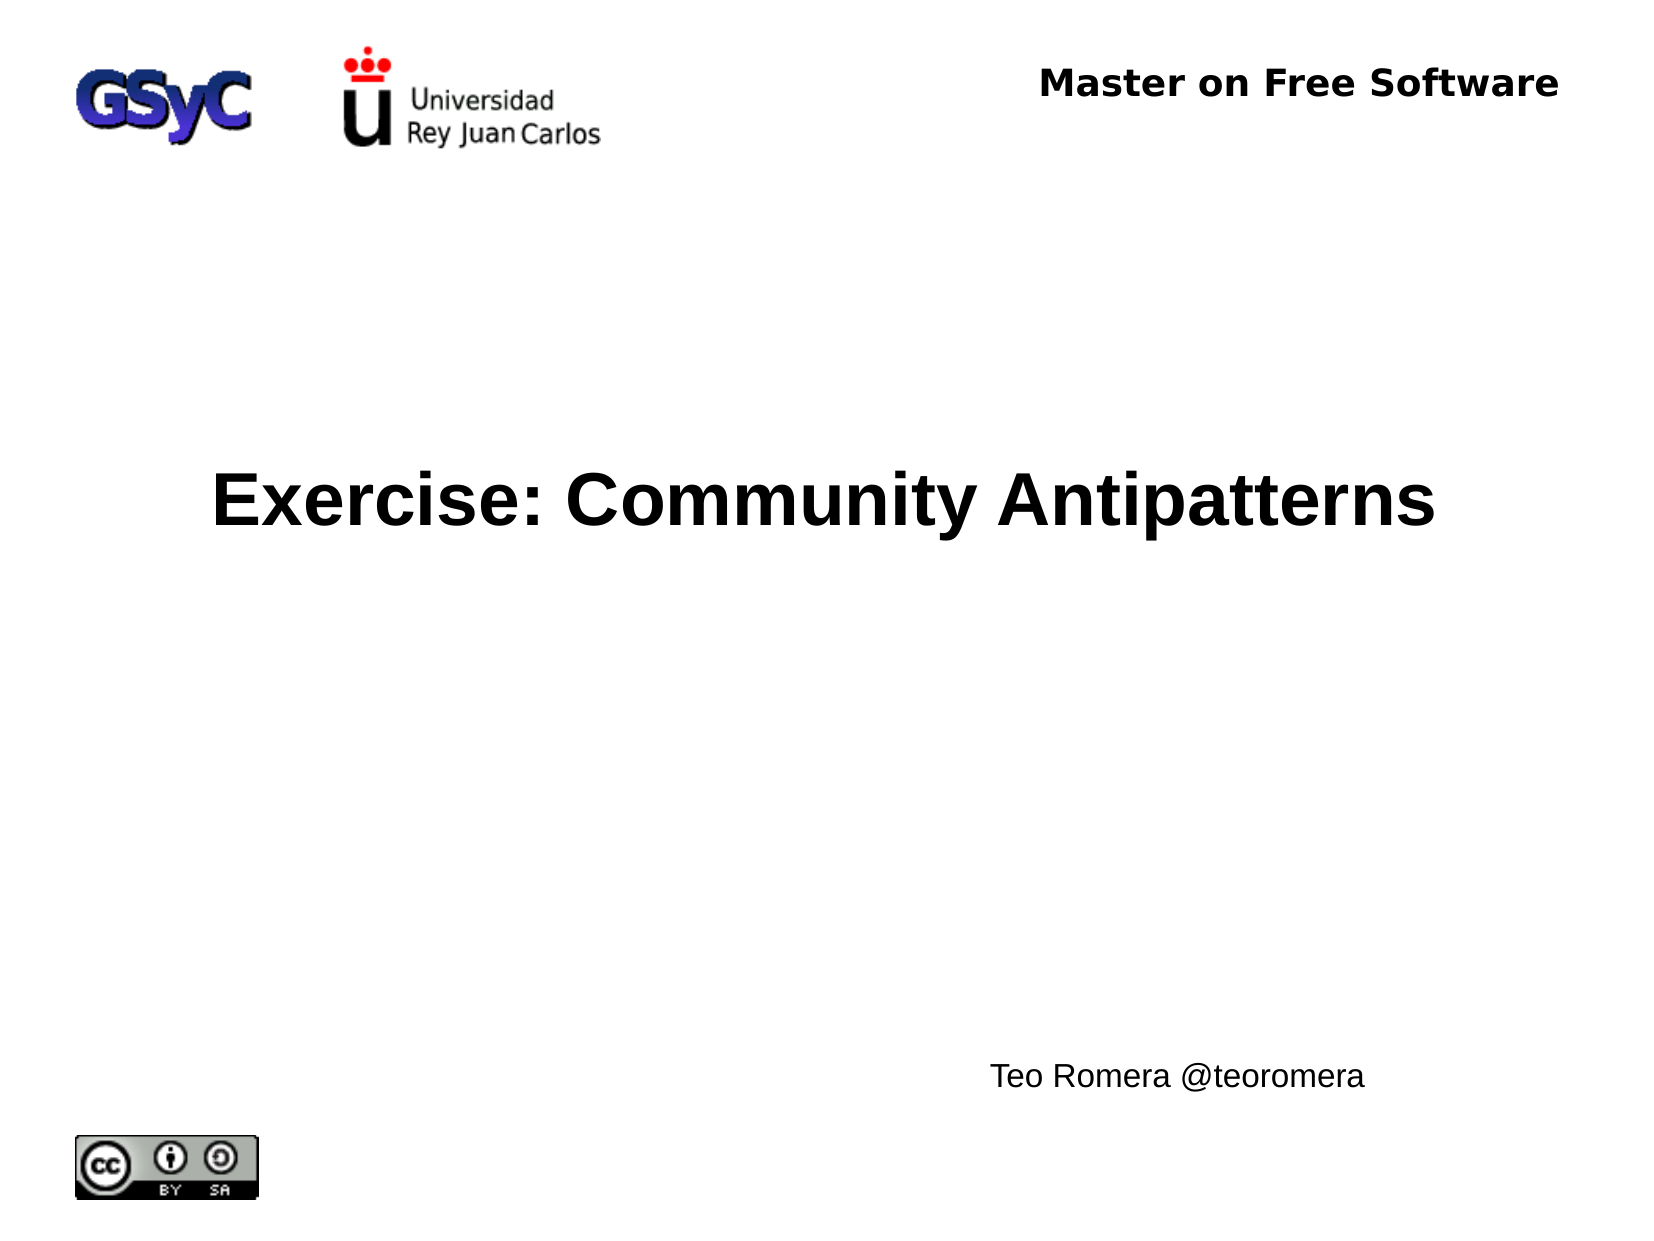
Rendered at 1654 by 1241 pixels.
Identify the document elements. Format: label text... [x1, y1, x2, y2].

picture [75, 1135, 259, 1200]
text_box Teo Romera @teoromera [975, 1050, 1381, 1201]
picture [75, 46, 601, 150]
text_box Exercise: Community Antipatterns [75, 450, 1576, 562]
